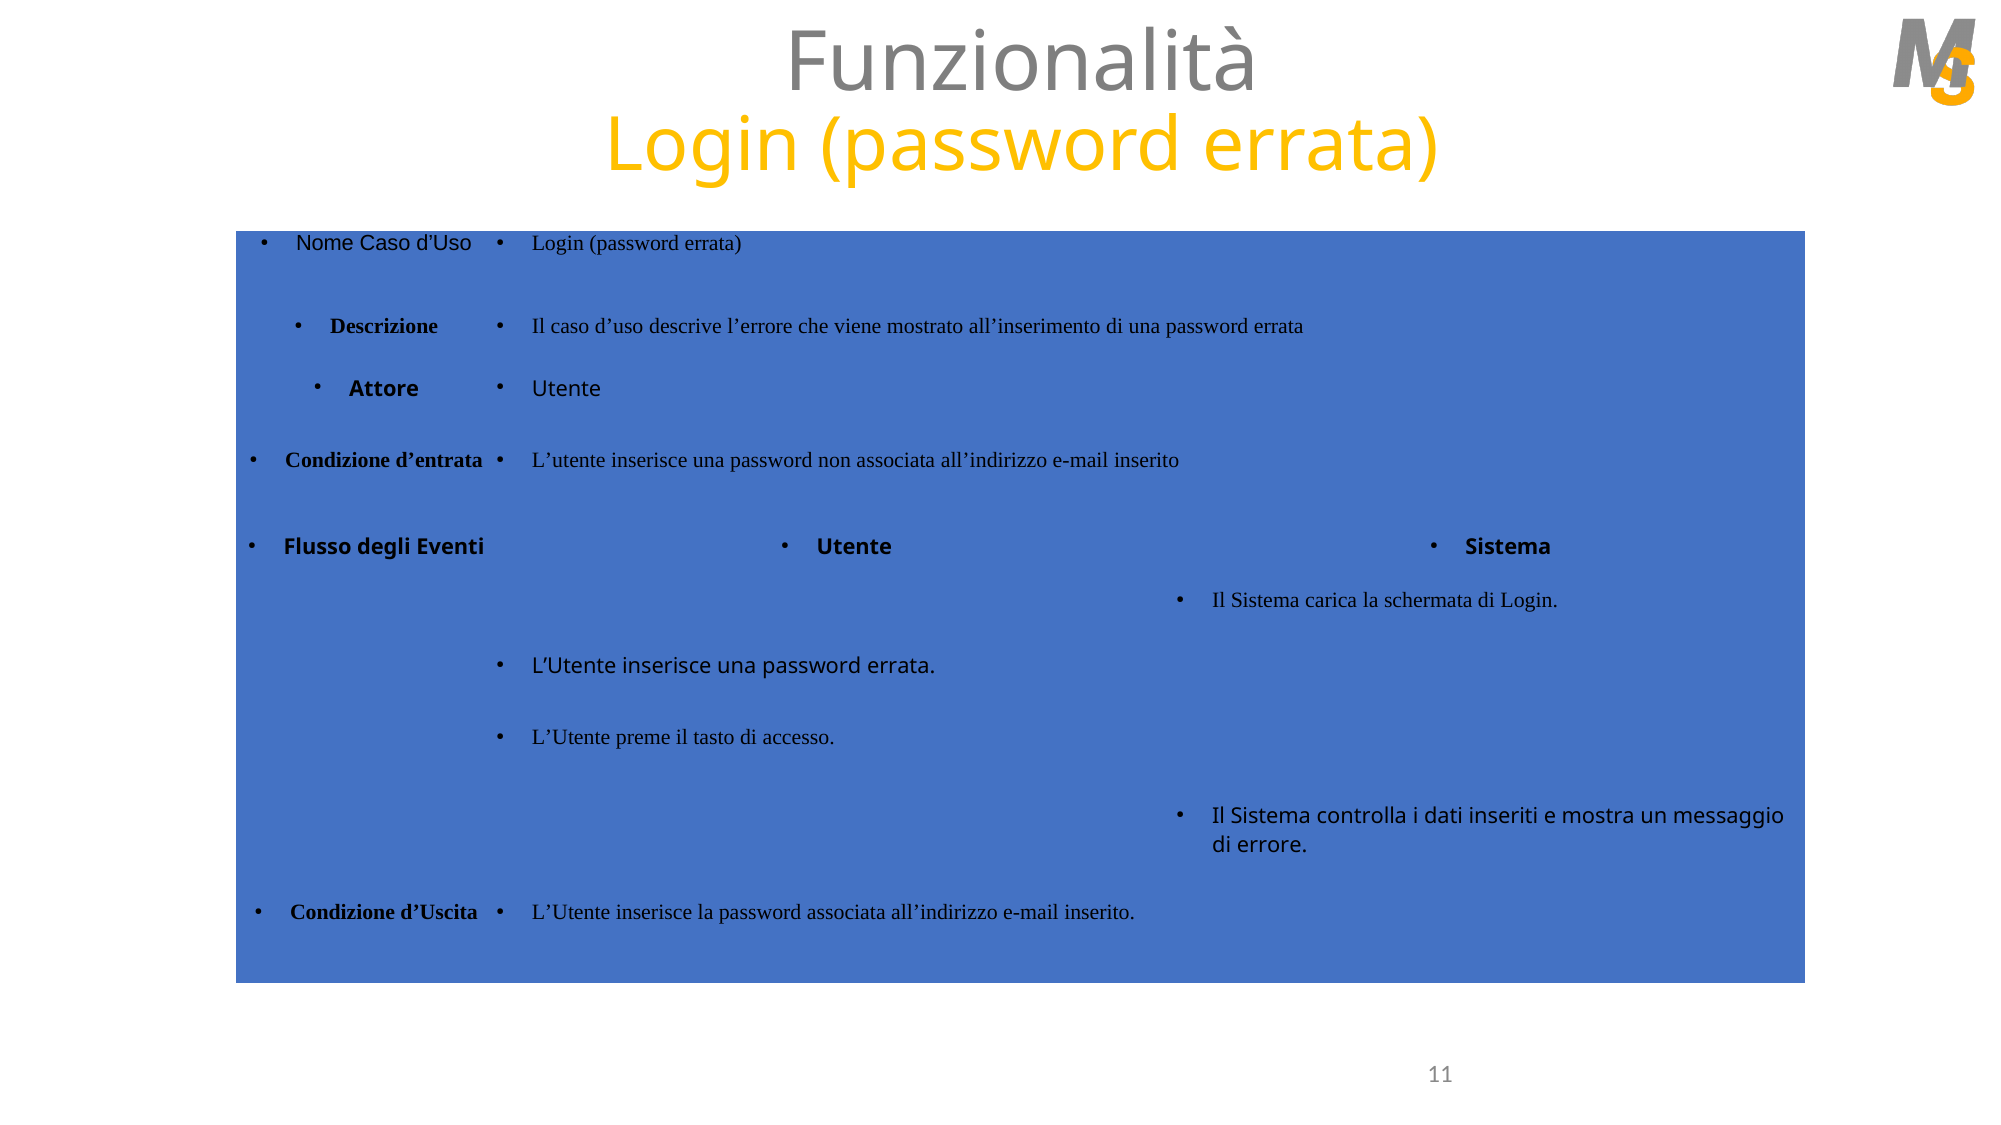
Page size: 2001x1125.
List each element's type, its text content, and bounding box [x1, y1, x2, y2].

table_cell Condizione d’entrata [236, 448, 497, 531]
table_cell Utente [497, 531, 1177, 588]
text_box [1412, 1042, 1863, 1103]
table_cell L’Utente inserisce la password associata all’indirizzo e-mail inserito. [497, 900, 1805, 983]
text_box Funzionalità [759, 0, 1285, 87]
table_cell Il Sistema carica la schermata di Login. [1177, 588, 1805, 650]
table_cell [236, 650, 497, 725]
table_cell Flusso degli Eventi [236, 531, 497, 650]
table_cell [497, 800, 1177, 900]
table_cell Descrizione [236, 314, 497, 373]
table_cell [236, 725, 497, 800]
table_cell L’utente inserisce una password non associata all’indirizzo e-mail inserito [497, 448, 1805, 531]
table_cell Attore [236, 373, 497, 448]
table_cell Il Sistema controlla i dati inseriti e mostra un messaggio di errore. [1177, 800, 1805, 900]
table_cell [497, 588, 1177, 650]
table_cell Utente [497, 373, 1805, 448]
table_cell [236, 800, 497, 900]
table_cell L’Utente preme il tasto di accesso. [497, 725, 1177, 800]
table_header Login (password errata) [497, 231, 1805, 314]
table_cell Condizione d’Uscita [236, 900, 497, 983]
table_cell L’Utente inserisce una password errata. [497, 650, 1177, 725]
picture [1876, 0, 1993, 117]
table_cell [1177, 650, 1805, 725]
table_header Nome Caso d’Uso [236, 231, 497, 314]
text_box Login (password errata) [589, 87, 1455, 194]
table_cell [1177, 725, 1805, 800]
table_cell Il caso d’uso descrive l’errore che viene mostrato all’inserimento di una password errata [497, 314, 1805, 373]
table_cell Sistema [1177, 531, 1805, 588]
